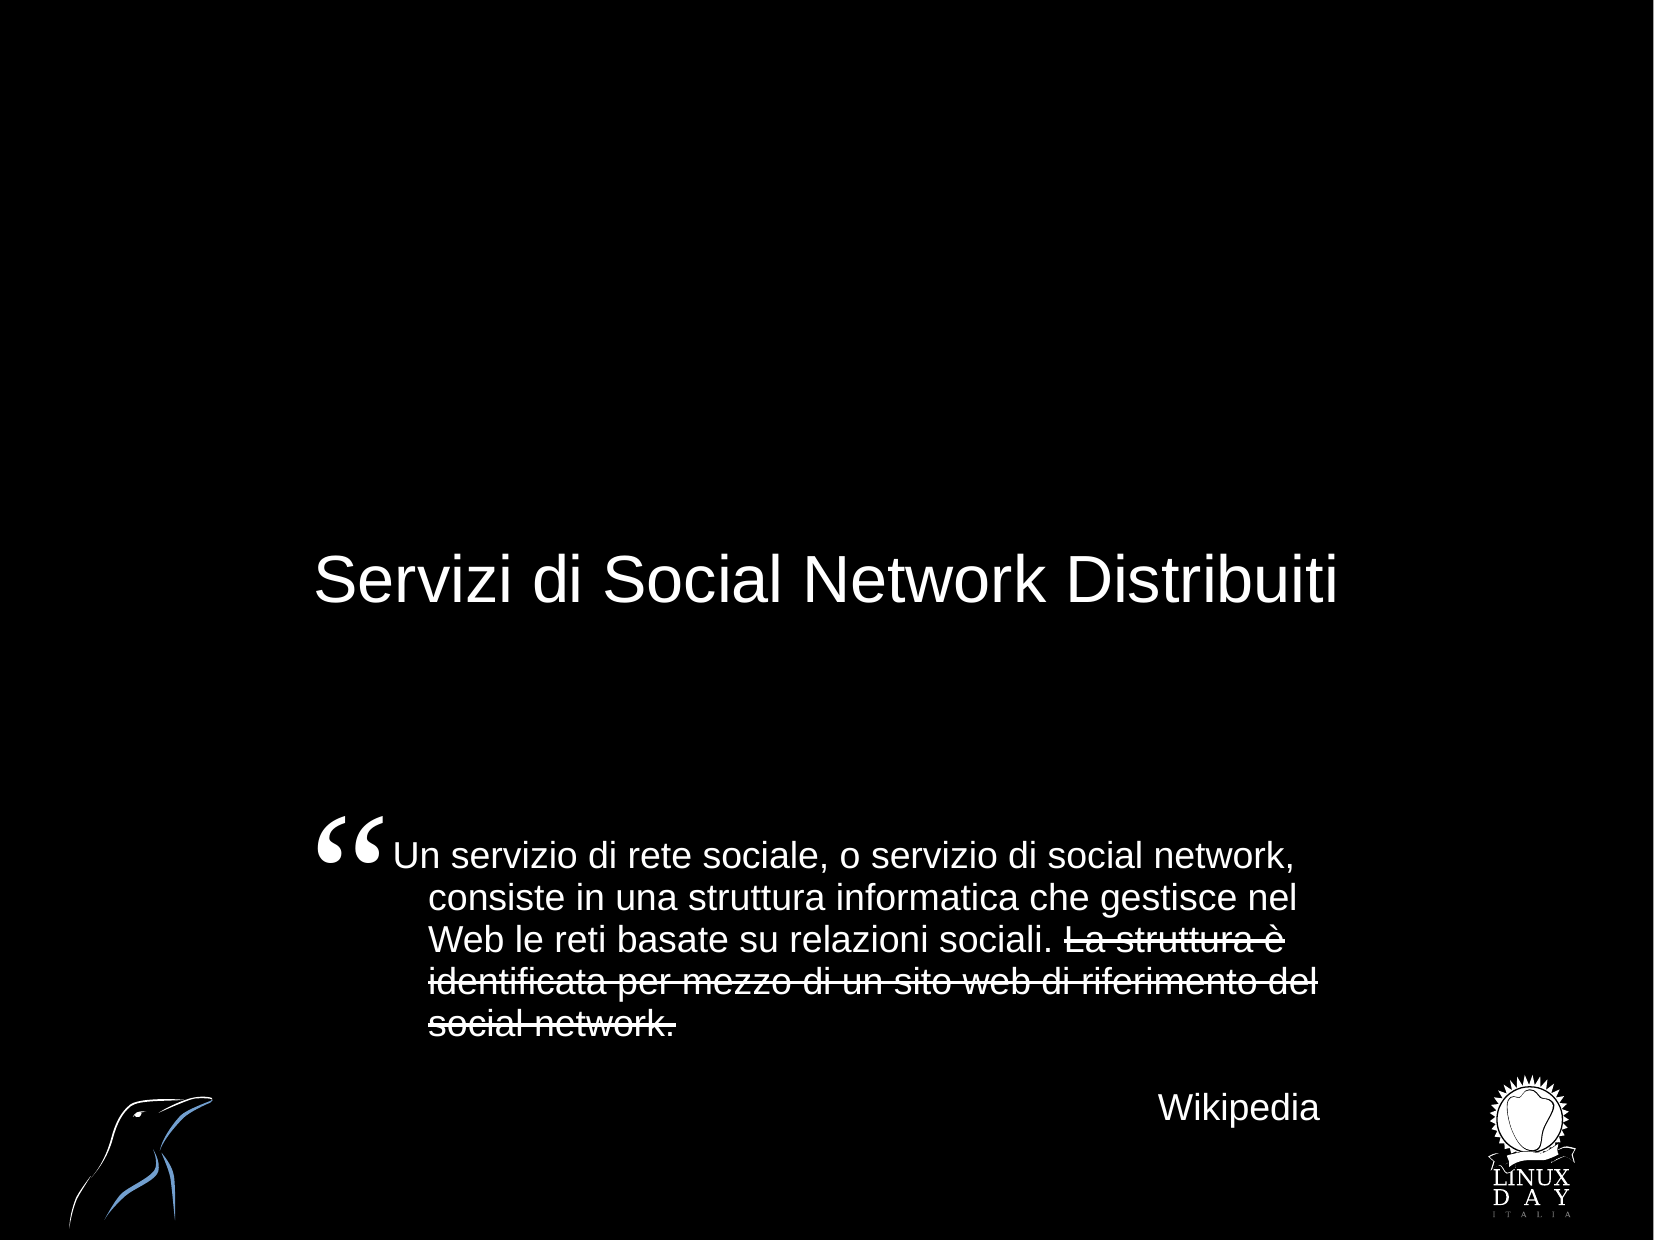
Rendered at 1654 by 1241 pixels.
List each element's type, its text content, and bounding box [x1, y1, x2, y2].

subtitle Servizi di Social Network Distribuiti [82, 49, 1571, 1109]
text_box “ [295, 767, 367, 986]
text_box Un servizio di rete sociale, o servizio di social network, consiste in una struttura informatica che gestisce nel Web le reti basate su relazioni sociali. La struttura è identificata per mezzo di un sito web di riferimento del social network. Wikipedia [377, 826, 1335, 1136]
